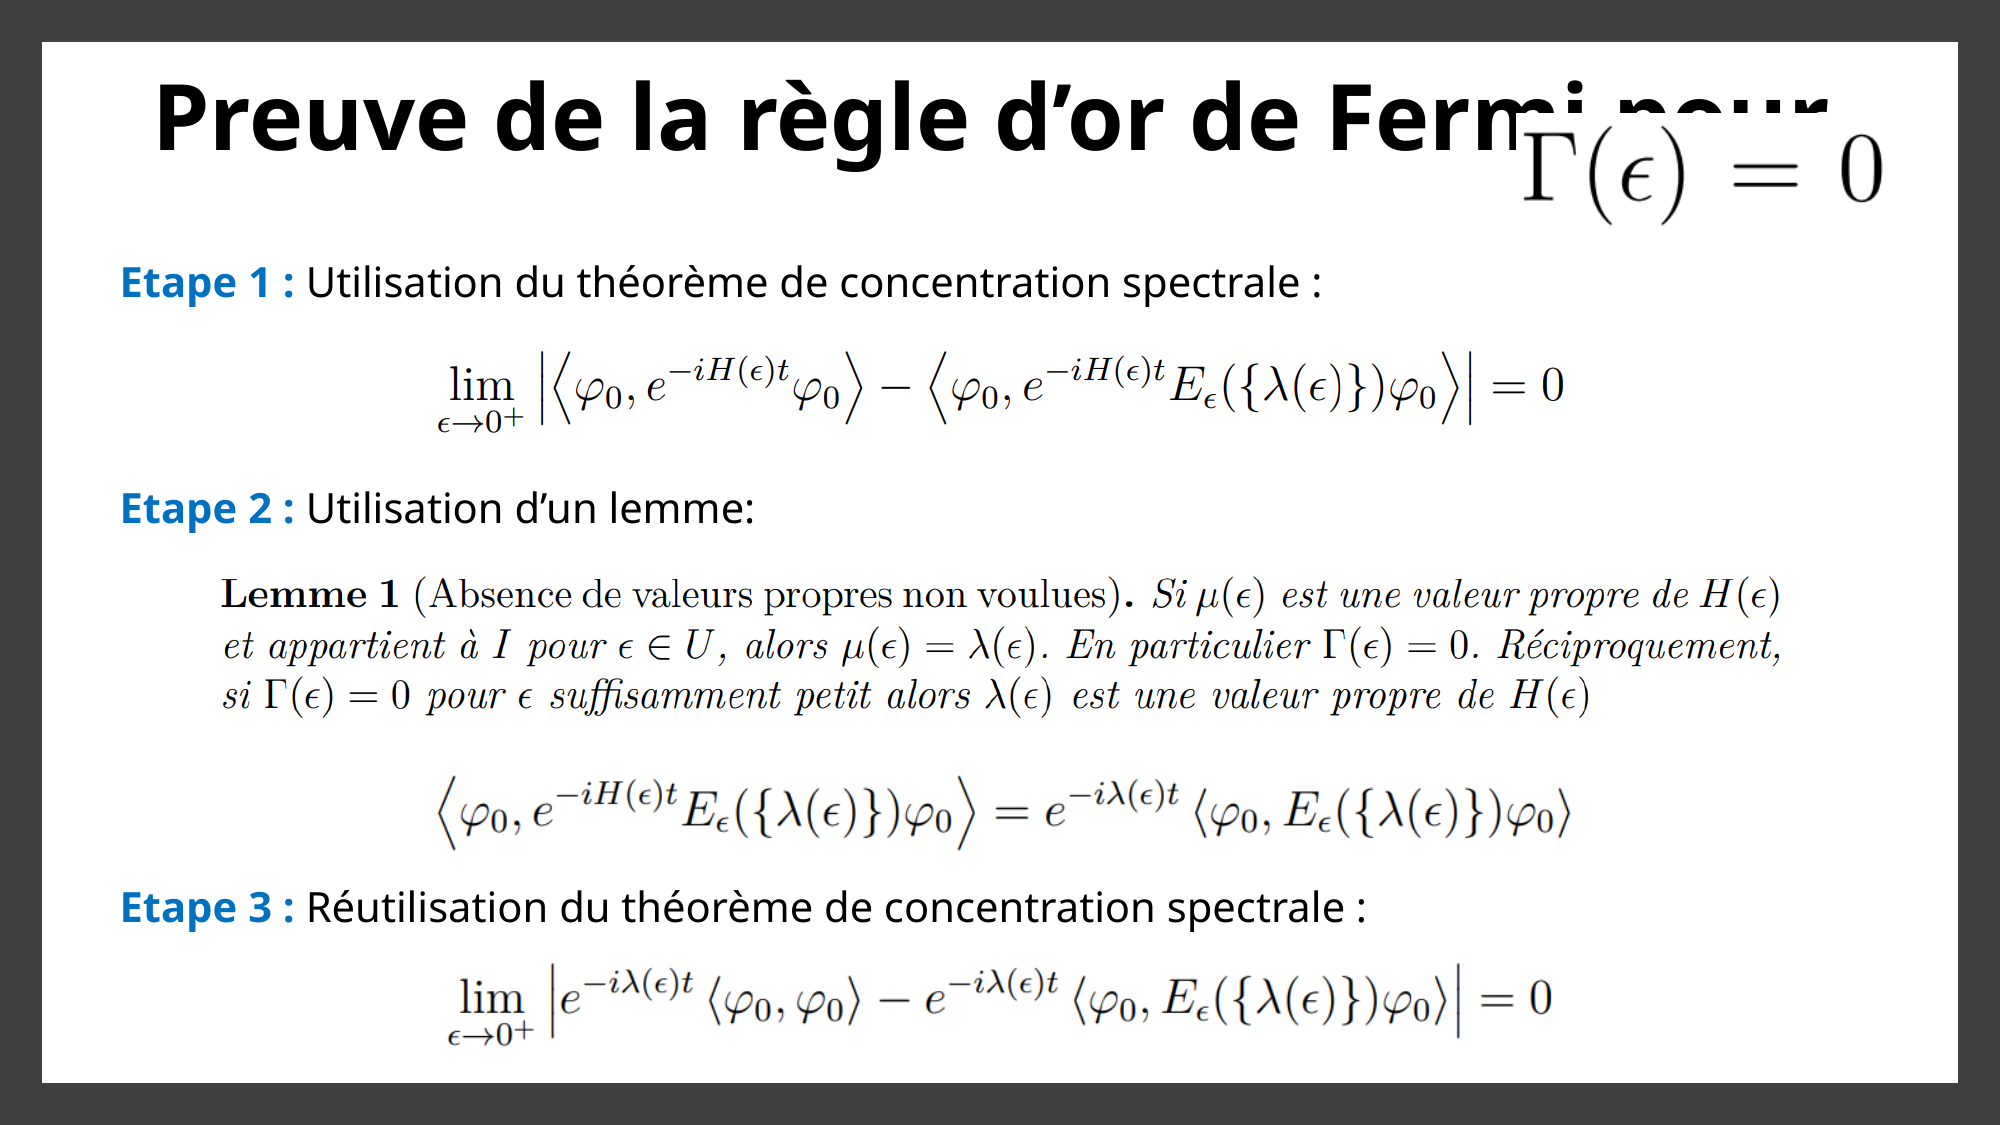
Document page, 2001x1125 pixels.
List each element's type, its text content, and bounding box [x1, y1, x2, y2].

text_box [0, 0, 2000, 1125]
text_box Etape 3 : Réutilisation du théorème de concentration spectrale : [104, 873, 1932, 940]
text_box Etape 1 : Utilisation du théorème de concentration spectrale : [104, 248, 1932, 315]
picture [423, 750, 1577, 857]
text_box Etape 2 : Utilisation d’un lemme: [104, 474, 1932, 541]
picture [211, 558, 1789, 732]
picture [1516, 113, 1895, 231]
title Preuve de la règle d’or de Fermi pour [137, 61, 1863, 248]
picture [445, 944, 1555, 1068]
picture [434, 334, 1566, 440]
